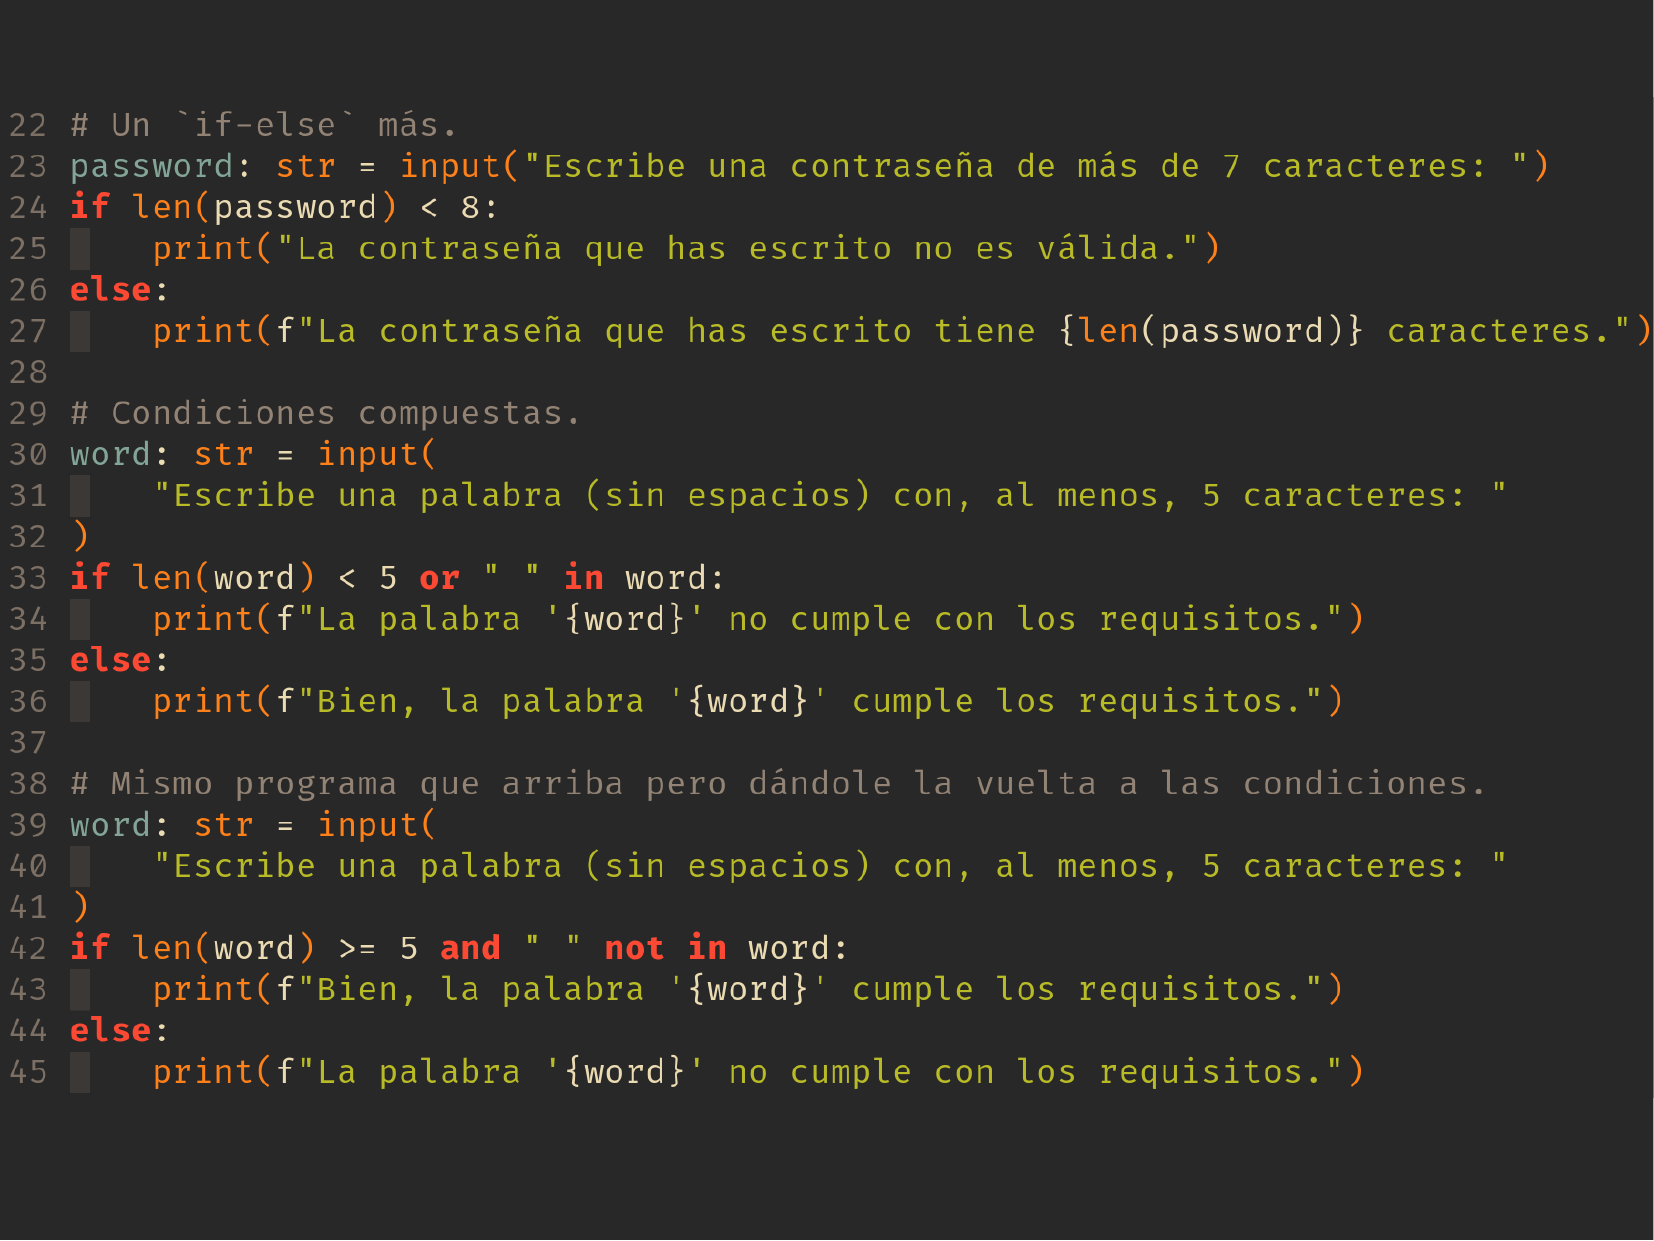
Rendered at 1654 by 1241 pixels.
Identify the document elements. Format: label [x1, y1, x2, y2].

picture [0, 97, 1654, 1098]
